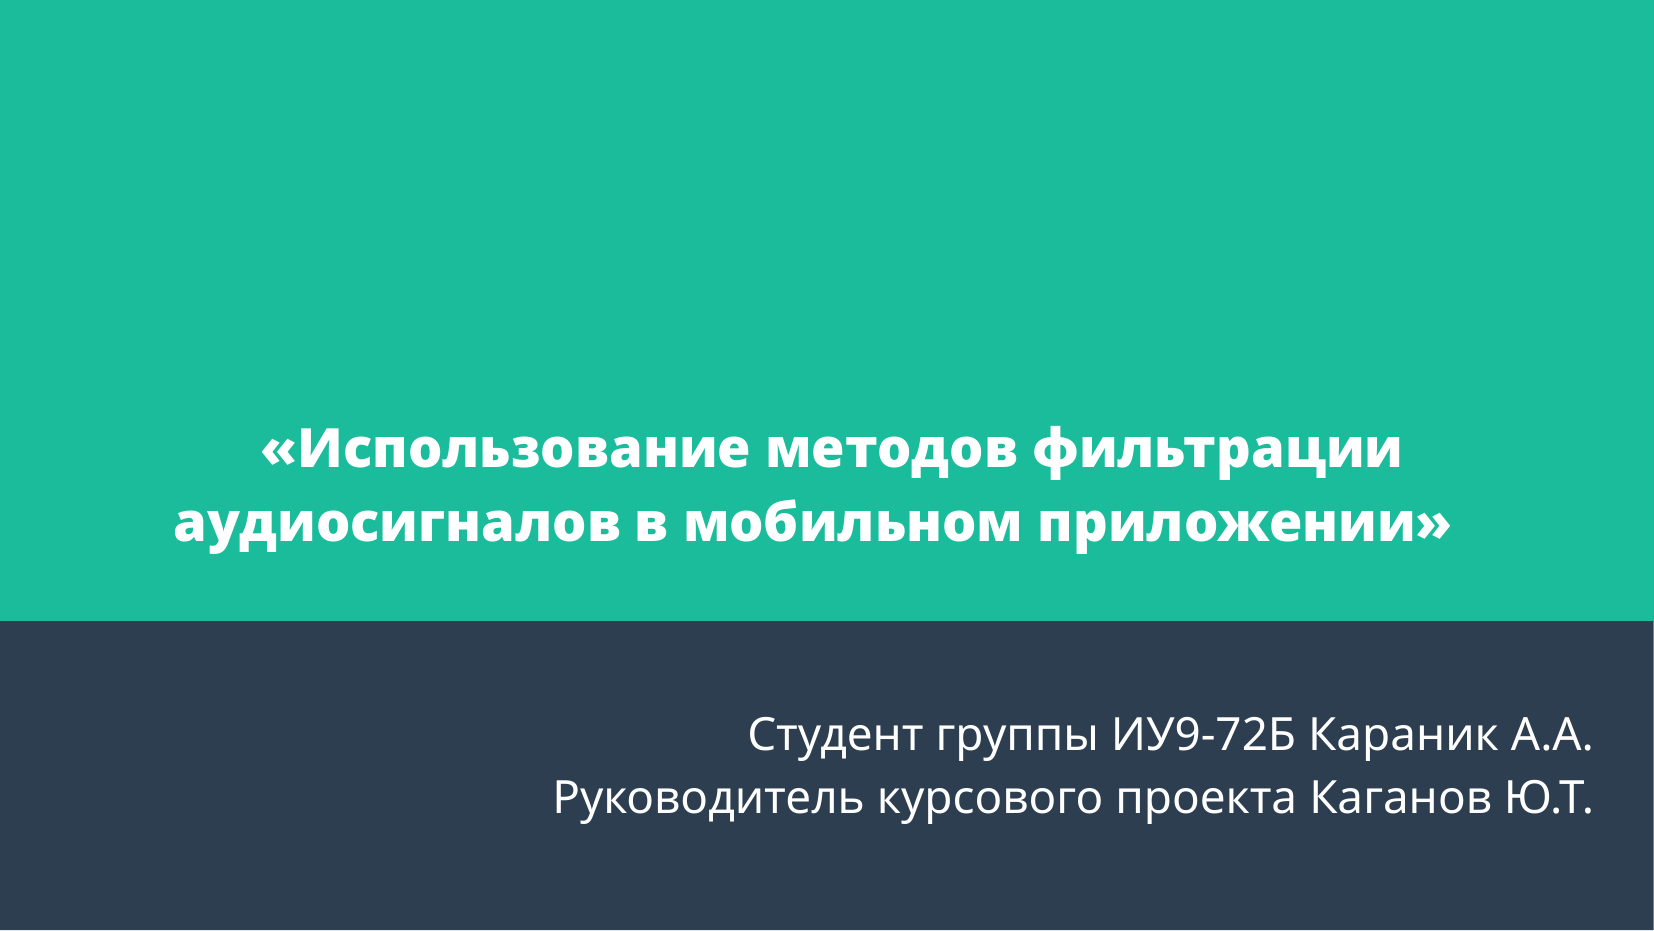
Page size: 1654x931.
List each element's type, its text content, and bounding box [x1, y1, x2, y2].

subtitle Студент группы ИУ9-72Б Караник А.А. Руководитель курсового проекта Каганов Ю.Т. [59, 642, 1595, 886]
title «Использование методов фильтрации аудиосигналов в мобильном приложении» [53, 406, 1589, 560]
